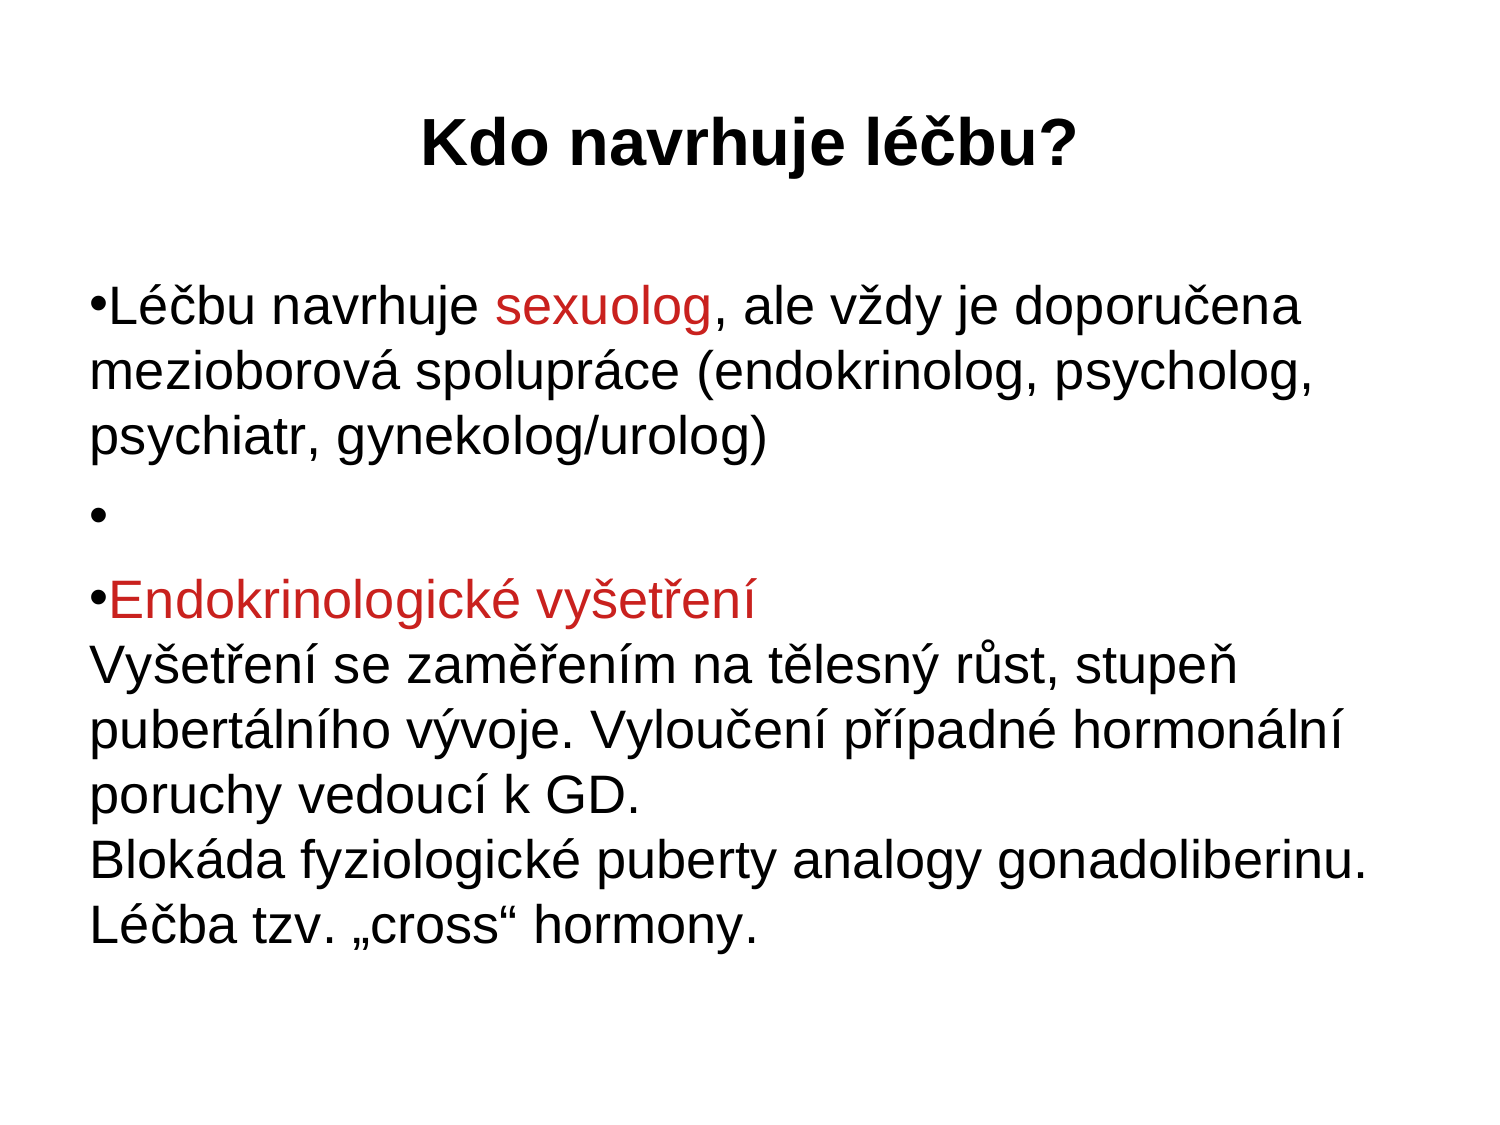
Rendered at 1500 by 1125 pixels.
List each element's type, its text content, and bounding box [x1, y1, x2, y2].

title Kdo navrhuje léčbu? [75, 45, 1426, 233]
list Léčbu navrhuje sexuolog, ale vždy je doporučena mezioborová spolupráce (endokrinolog, psycholog, psychiatr, gynekolog/urolog) Endokrinologické vyšetření Vyšetření se zaměřením na tělesný růst, stupeň pubertálního vývoje. Vyloučení případné hormonální poruchy vedoucí k GD. Blokáda fyziologické puberty analogy gonadoliberinu. Léčba tzv. „cross“ hormony. [75, 262, 1426, 1005]
